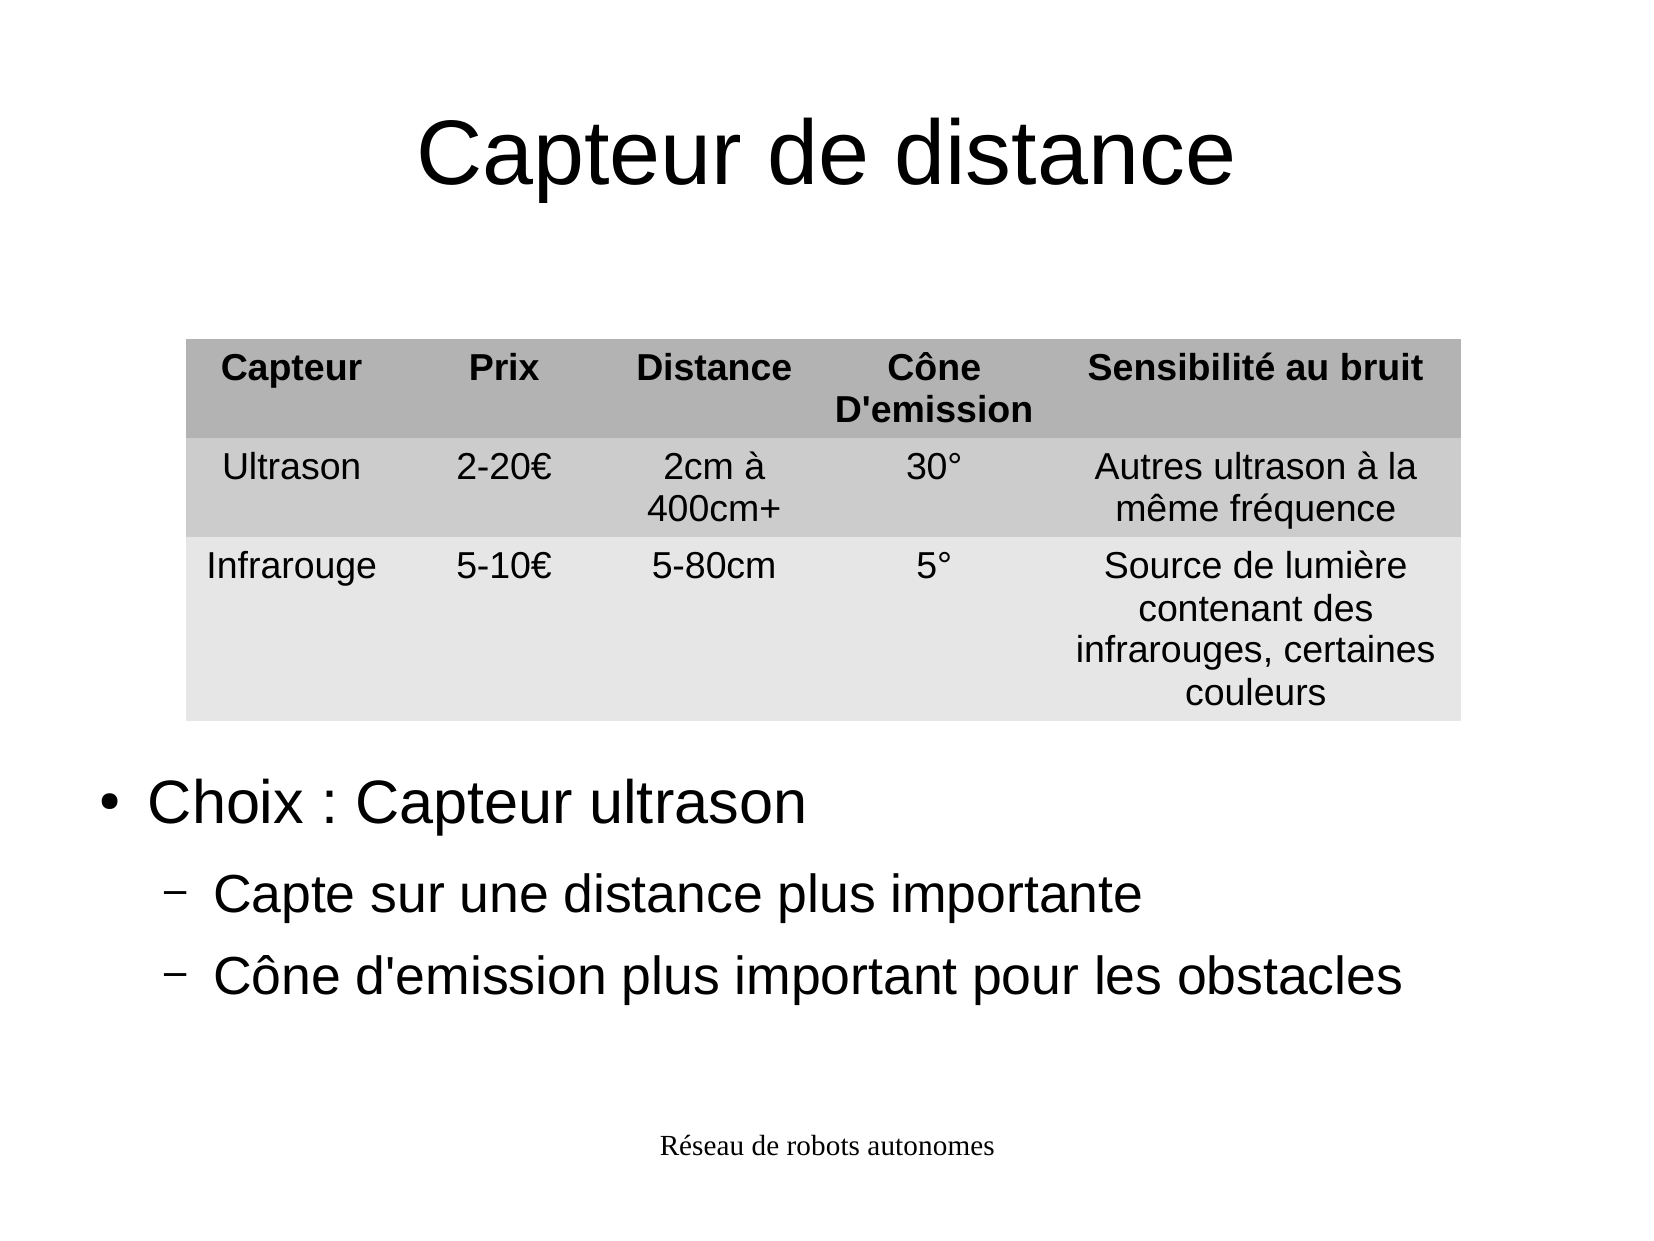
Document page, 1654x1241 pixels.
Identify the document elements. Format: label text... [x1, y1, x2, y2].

list Choix : Capteur ultrason Capte sur une distance plus importante Cône d'emission plus important pour les obstacles [82, 290, 1538, 1010]
table_cell Source de lumière contenant des infrarouges, certaines couleurs [1050, 537, 1461, 721]
title Capteur de distance [82, 49, 1571, 257]
table_header Cône D'emission [818, 339, 1050, 438]
table_header Prix [398, 339, 610, 438]
table_cell Ultrason [186, 438, 398, 537]
table_cell 2cm à 400cm+ [610, 438, 818, 537]
table_cell 5-80cm [610, 537, 818, 721]
table_header Capteur [186, 339, 398, 438]
table_cell 30° [818, 438, 1050, 537]
table_cell 2-20€ [398, 438, 610, 537]
table_header Sensibilité au bruit [1050, 339, 1461, 438]
table_header Distance [610, 339, 818, 438]
table_cell Infrarouge [186, 537, 398, 721]
table_cell Autres ultrason à la même fréquence [1050, 438, 1461, 537]
table_cell 5-10€ [398, 537, 610, 721]
table_cell 5° [818, 537, 1050, 721]
